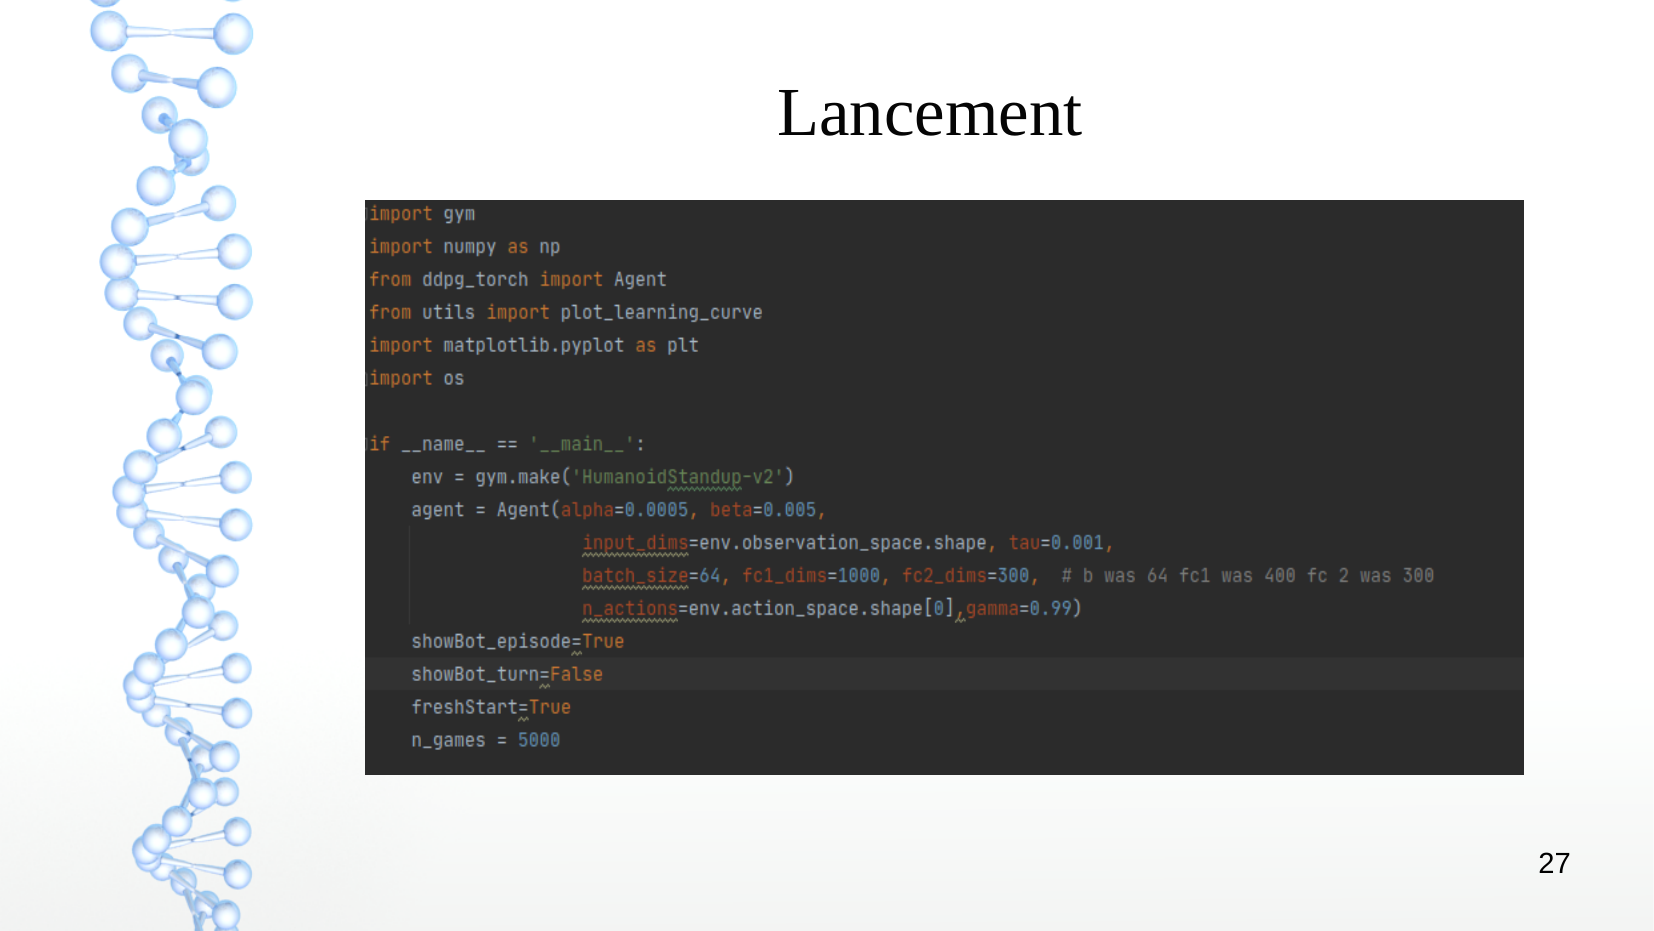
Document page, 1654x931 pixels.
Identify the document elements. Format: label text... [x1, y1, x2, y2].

title Lancement [265, 35, 1595, 189]
picture [0, 0, 1654, 931]
